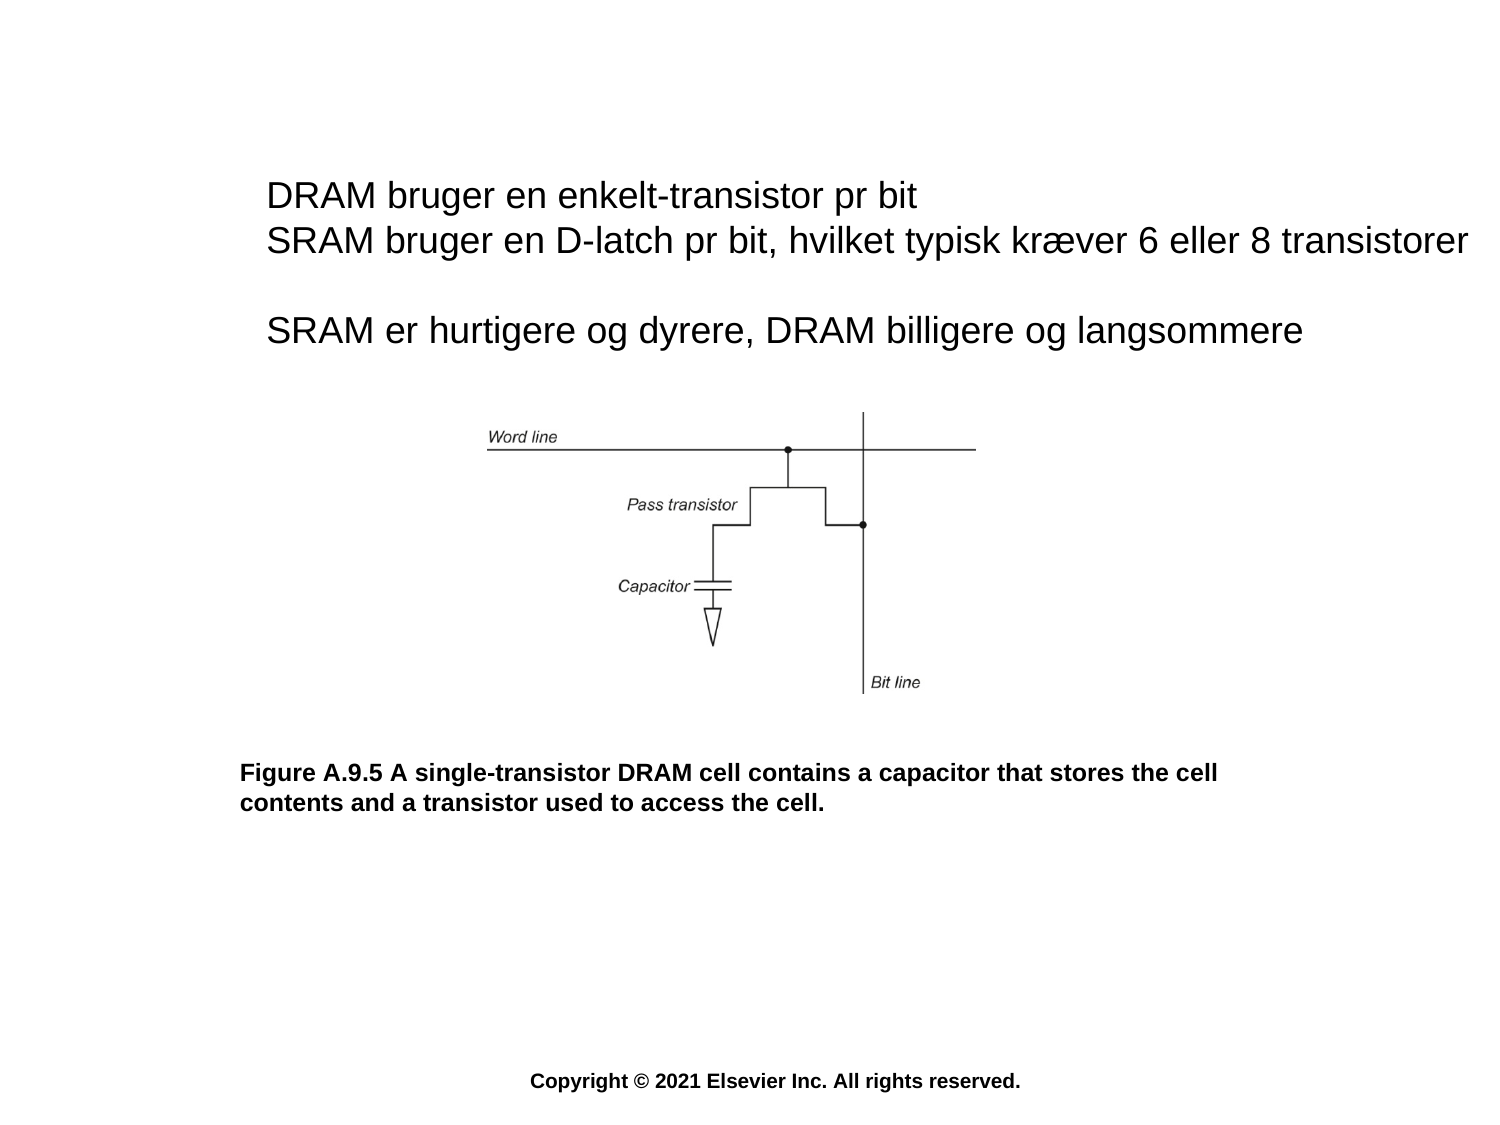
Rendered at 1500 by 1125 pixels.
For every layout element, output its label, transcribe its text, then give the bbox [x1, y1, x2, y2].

picture [487, 412, 976, 695]
text_box Copyright © 2021 Elsevier Inc. All rights reserved. [515, 1059, 1036, 1101]
text_box DRAM bruger en enkelt-transistor pr bit SRAM bruger en D-latch pr bit, hvilket typisk kræver 6 eller 8 transistorer SRAM er hurtigere og dyrere, DRAM billigere og langsommere [251, 163, 1485, 359]
text_box Figure A.9.5 A single-transistor DRAM cell contains a capacitor that stores the cell contents and a transistor used to access the cell. [225, 749, 1500, 825]
